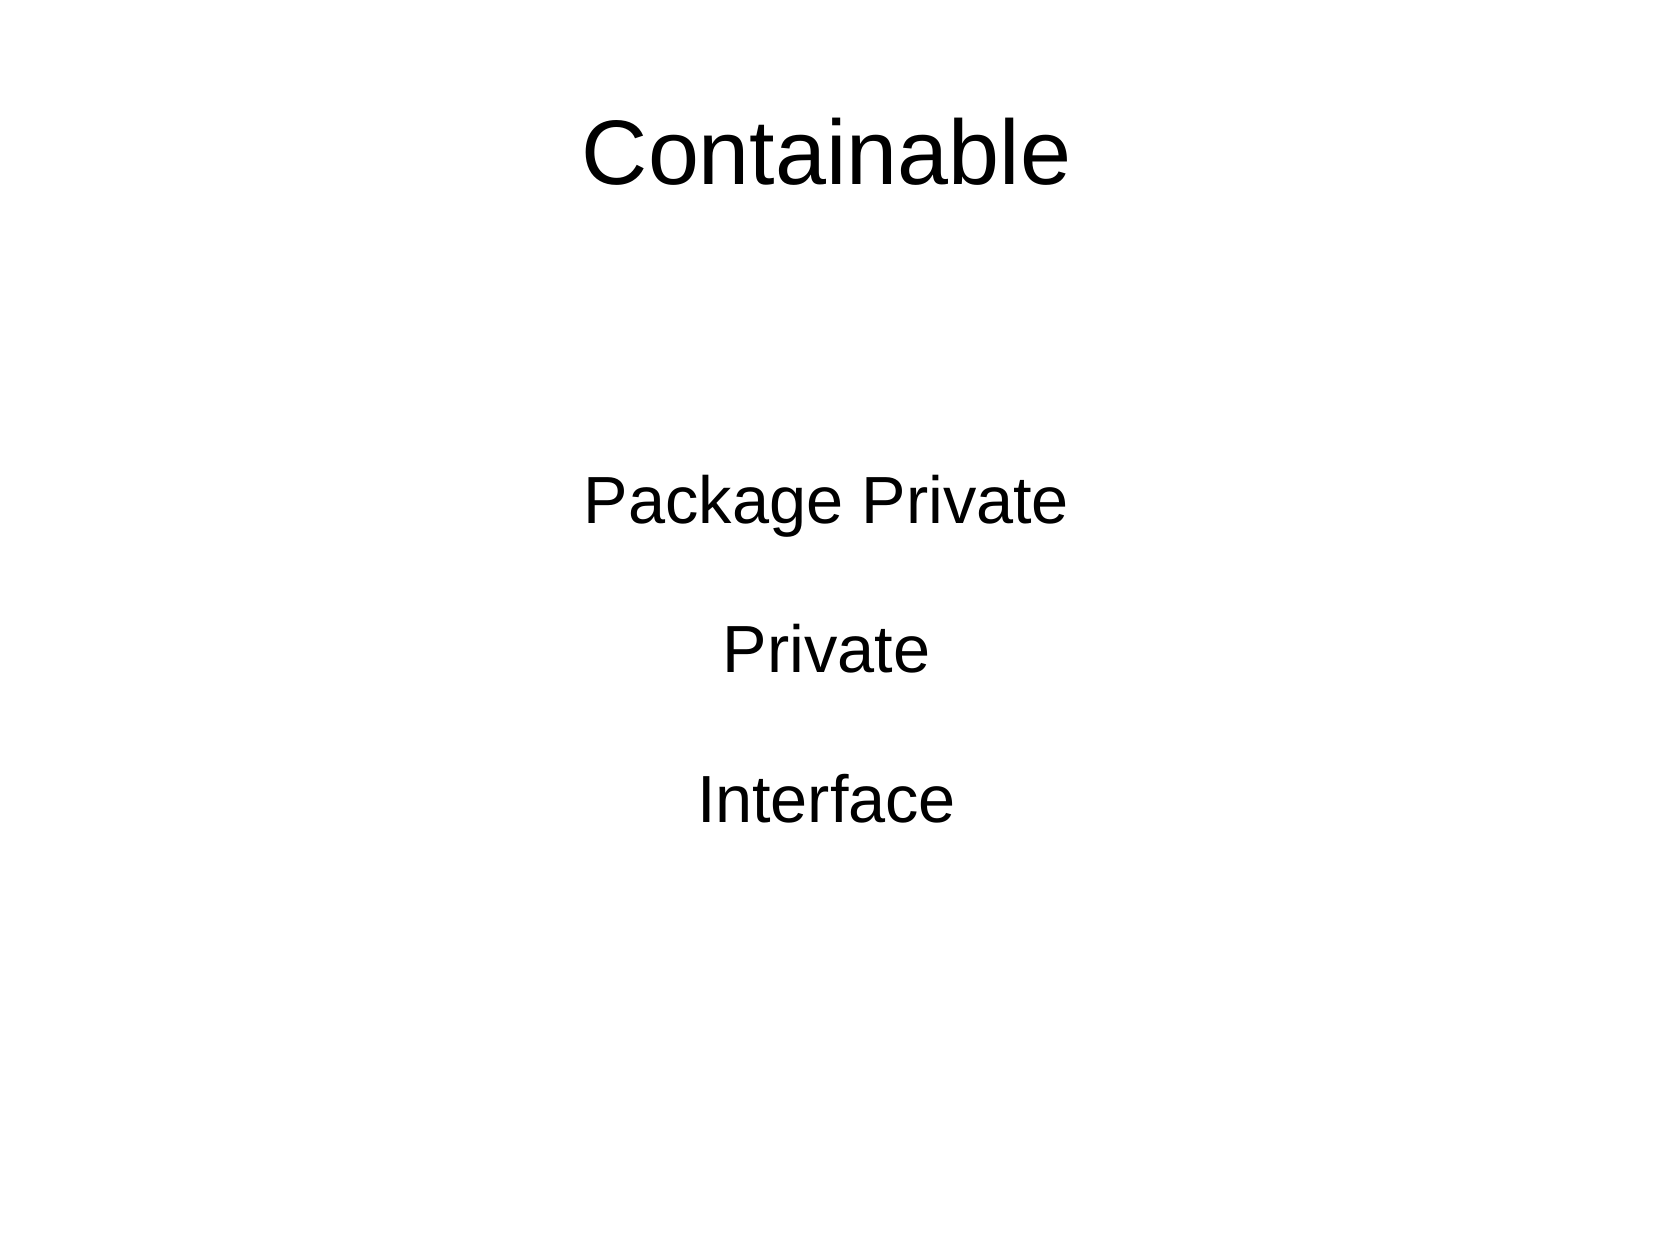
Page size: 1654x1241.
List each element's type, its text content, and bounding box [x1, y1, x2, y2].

subtitle Package Private Private Interface [82, 290, 1571, 1010]
title Containable [82, 49, 1571, 257]
